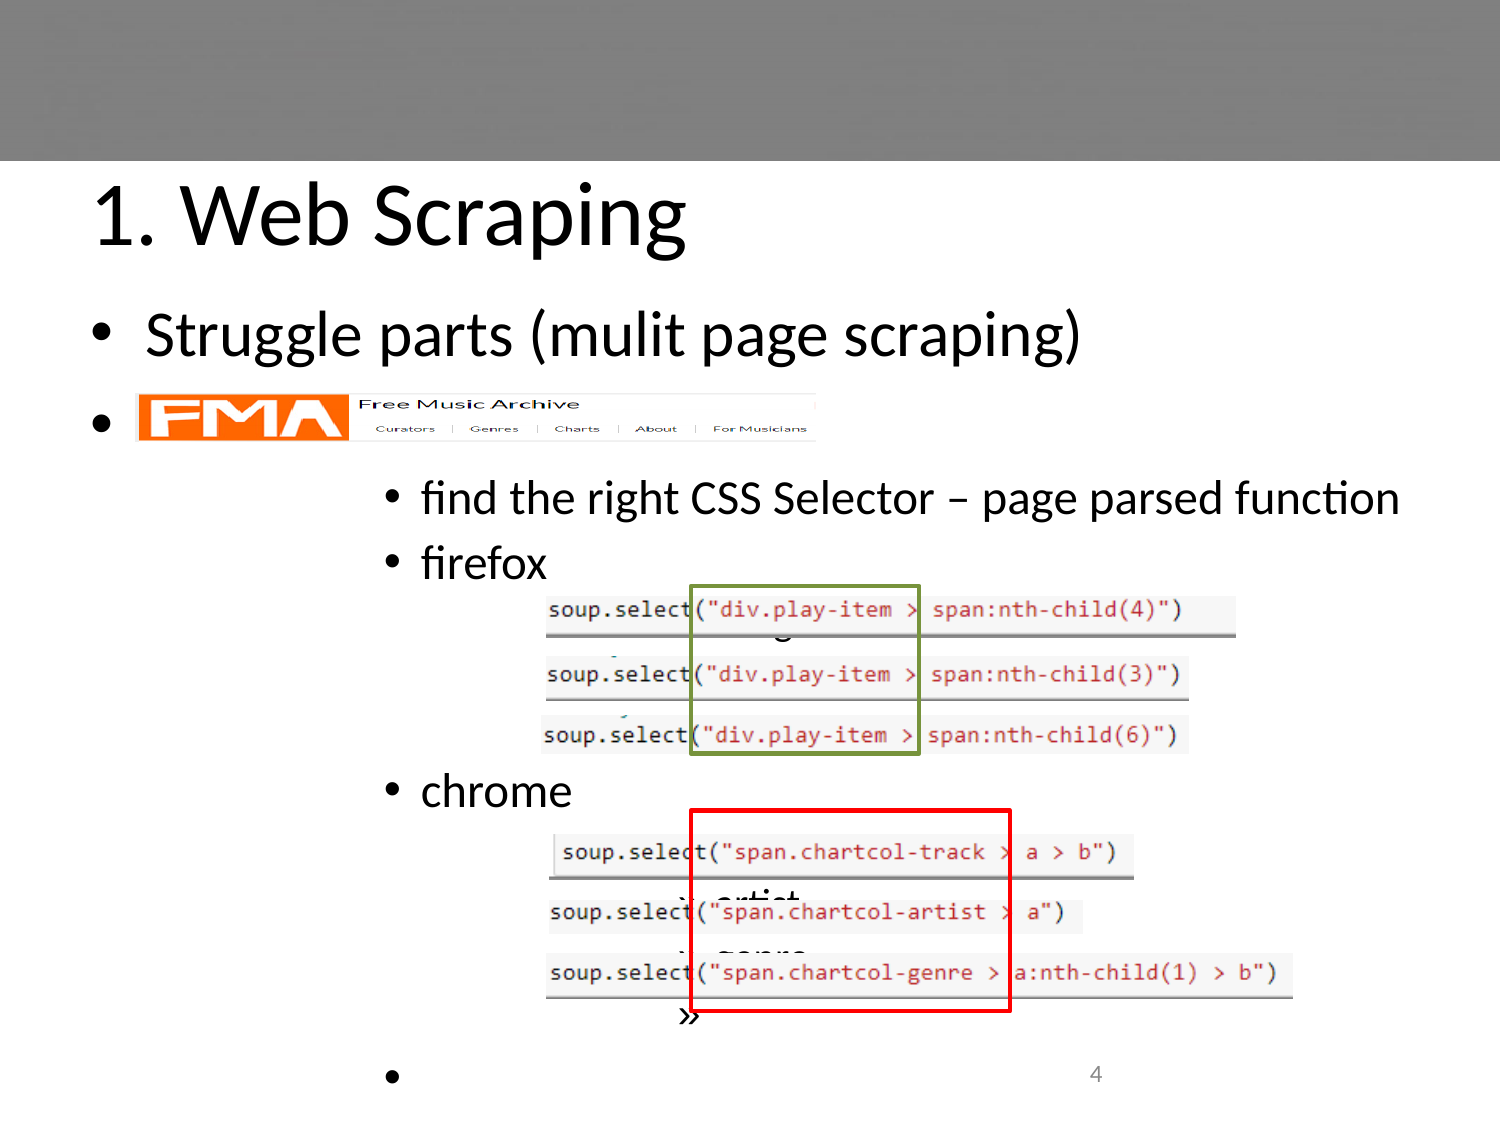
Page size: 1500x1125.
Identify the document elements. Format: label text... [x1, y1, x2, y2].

picture [1012, 900, 1083, 934]
picture [541, 716, 689, 754]
list Struggle parts (mulit page scraping) find the right CSS Selector – page parsed function firefox song artist genre chrome song artist genre [75, 292, 1426, 1036]
picture [693, 596, 917, 638]
picture [135, 393, 816, 442]
picture [921, 716, 1189, 754]
picture [546, 656, 689, 701]
picture [1012, 953, 1293, 999]
picture [921, 656, 1189, 701]
picture [693, 716, 917, 751]
text_box [1074, 1042, 1426, 1103]
picture [546, 596, 689, 638]
picture [1012, 834, 1134, 880]
picture [693, 900, 1008, 934]
picture [693, 834, 1008, 880]
picture [549, 900, 689, 934]
picture [0, 0, 1500, 161]
picture [693, 656, 917, 701]
picture [546, 953, 689, 999]
title 1. Web Scraping [74, 161, 1425, 303]
picture [549, 834, 689, 880]
picture [693, 953, 1008, 999]
picture [921, 596, 1236, 638]
